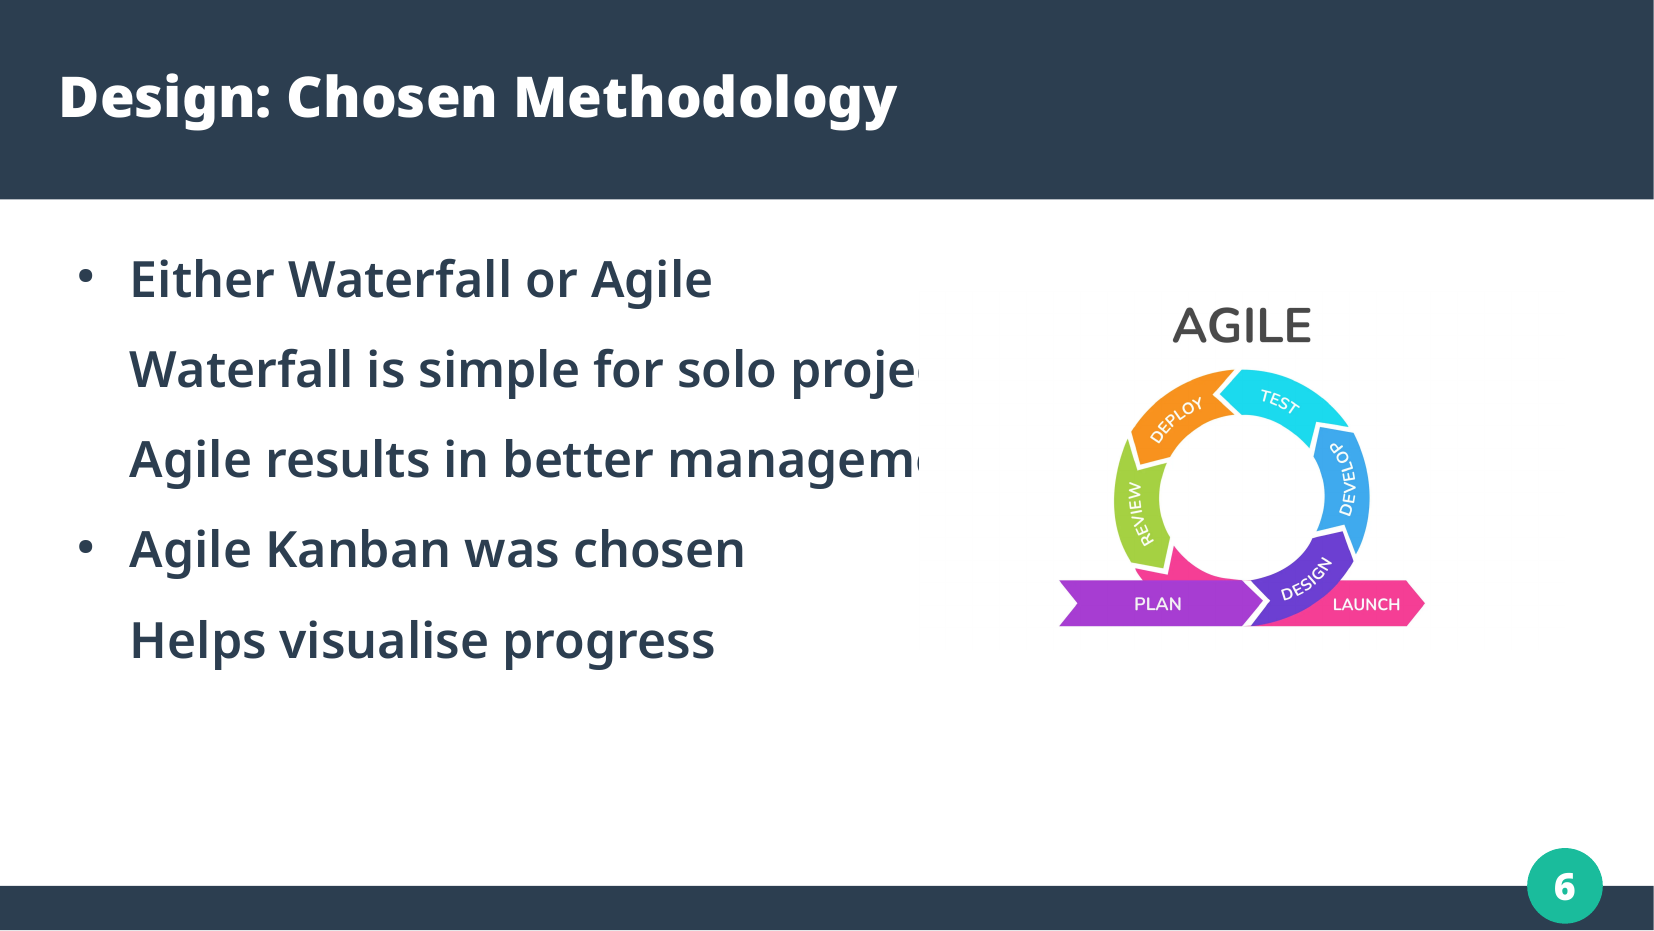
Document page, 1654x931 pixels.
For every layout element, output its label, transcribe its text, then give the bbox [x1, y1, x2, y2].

list Either Waterfall or Agile Waterfall is simple for solo projects Agile results in better management Agile Kanban was chosen Helps visualise progress [59, 243, 1595, 864]
title Design: Chosen Methodology [59, 37, 1595, 155]
picture [919, 291, 1565, 650]
